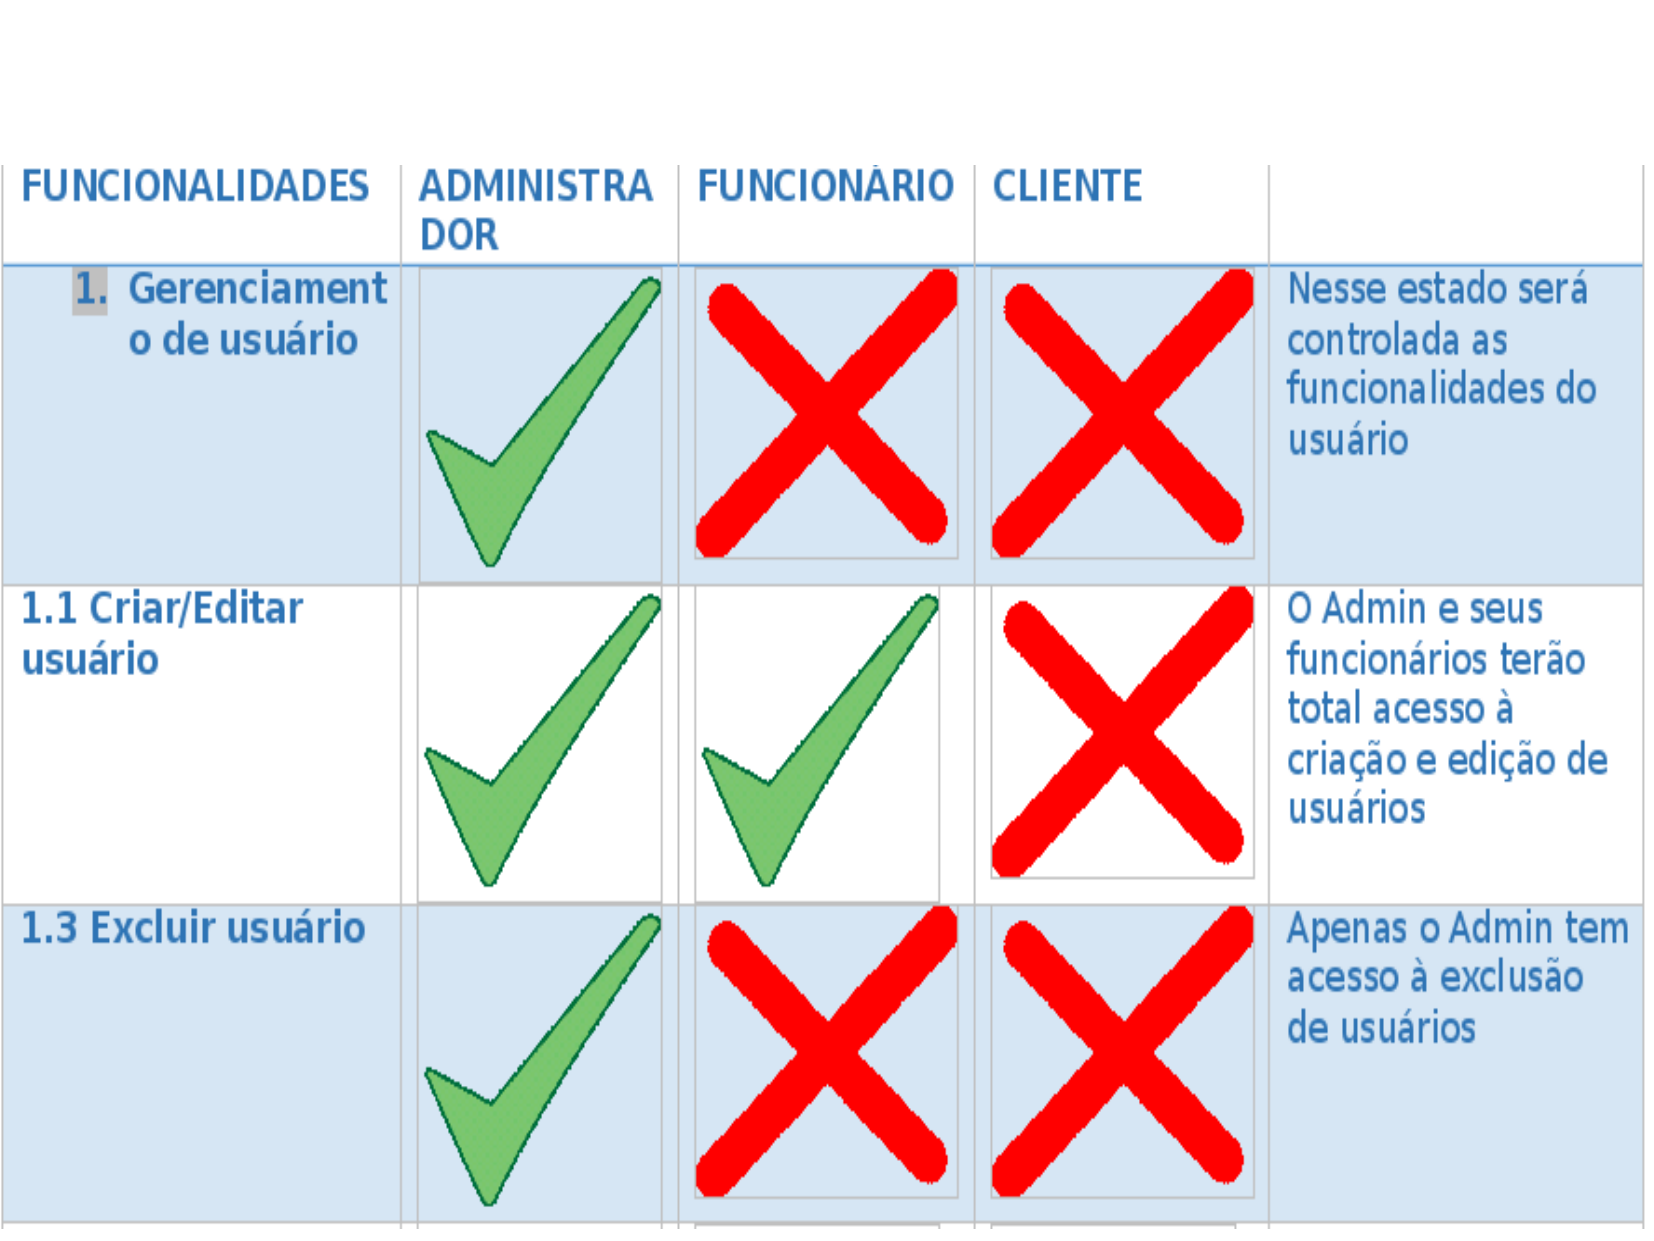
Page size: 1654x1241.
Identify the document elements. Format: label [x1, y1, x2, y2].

picture [0, 165, 1654, 1229]
